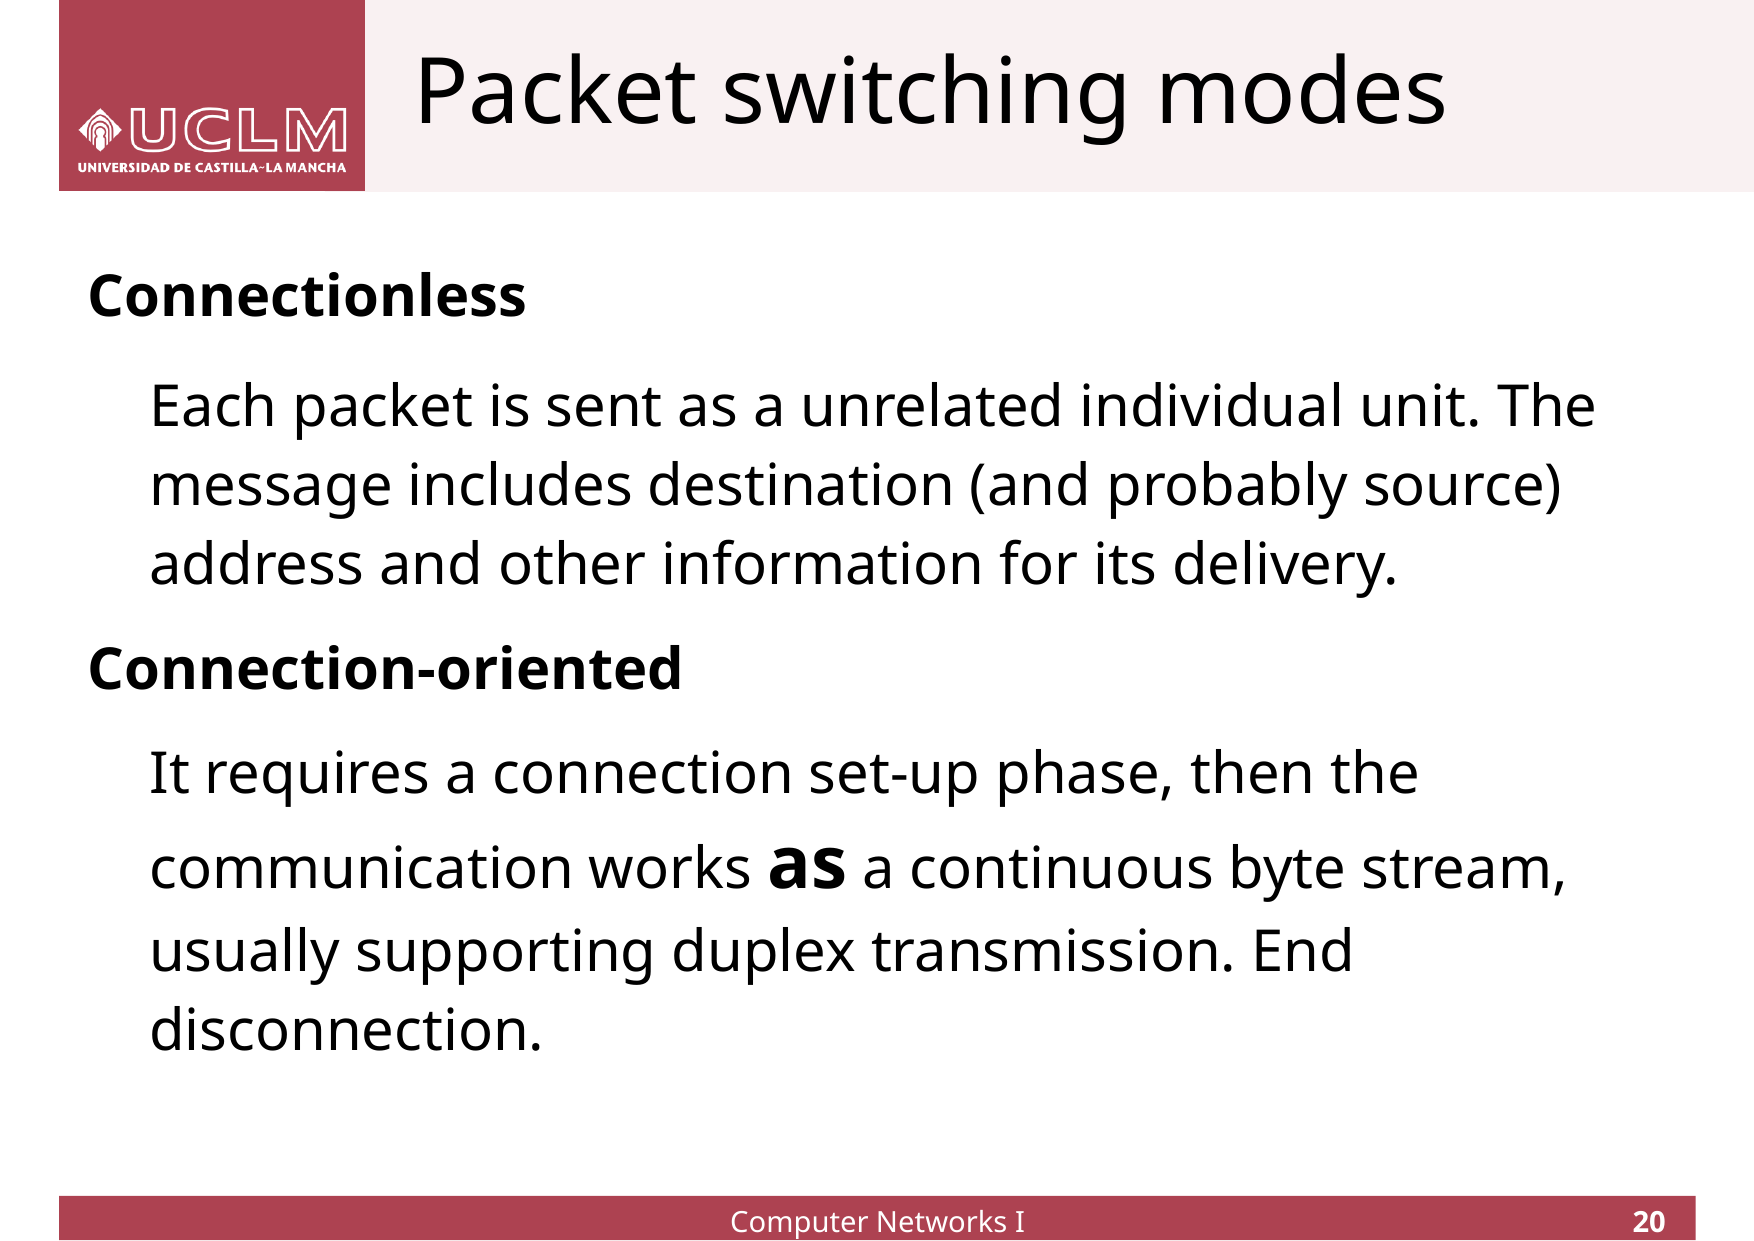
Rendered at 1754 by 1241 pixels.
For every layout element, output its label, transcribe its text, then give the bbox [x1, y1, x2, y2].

list Connectionless Each packet is sent as a unrelated individual unit. The message includes destination (and probably source) address and other information for its delivery. Connection-oriented It requires a connection set-up phase, then the communication works as a continuous byte stream, usually supporting duplex transmission. End disconnection. [87, 254, 1667, 1074]
title Packet switching modes [413, 0, 1667, 198]
picture [59, 0, 365, 191]
